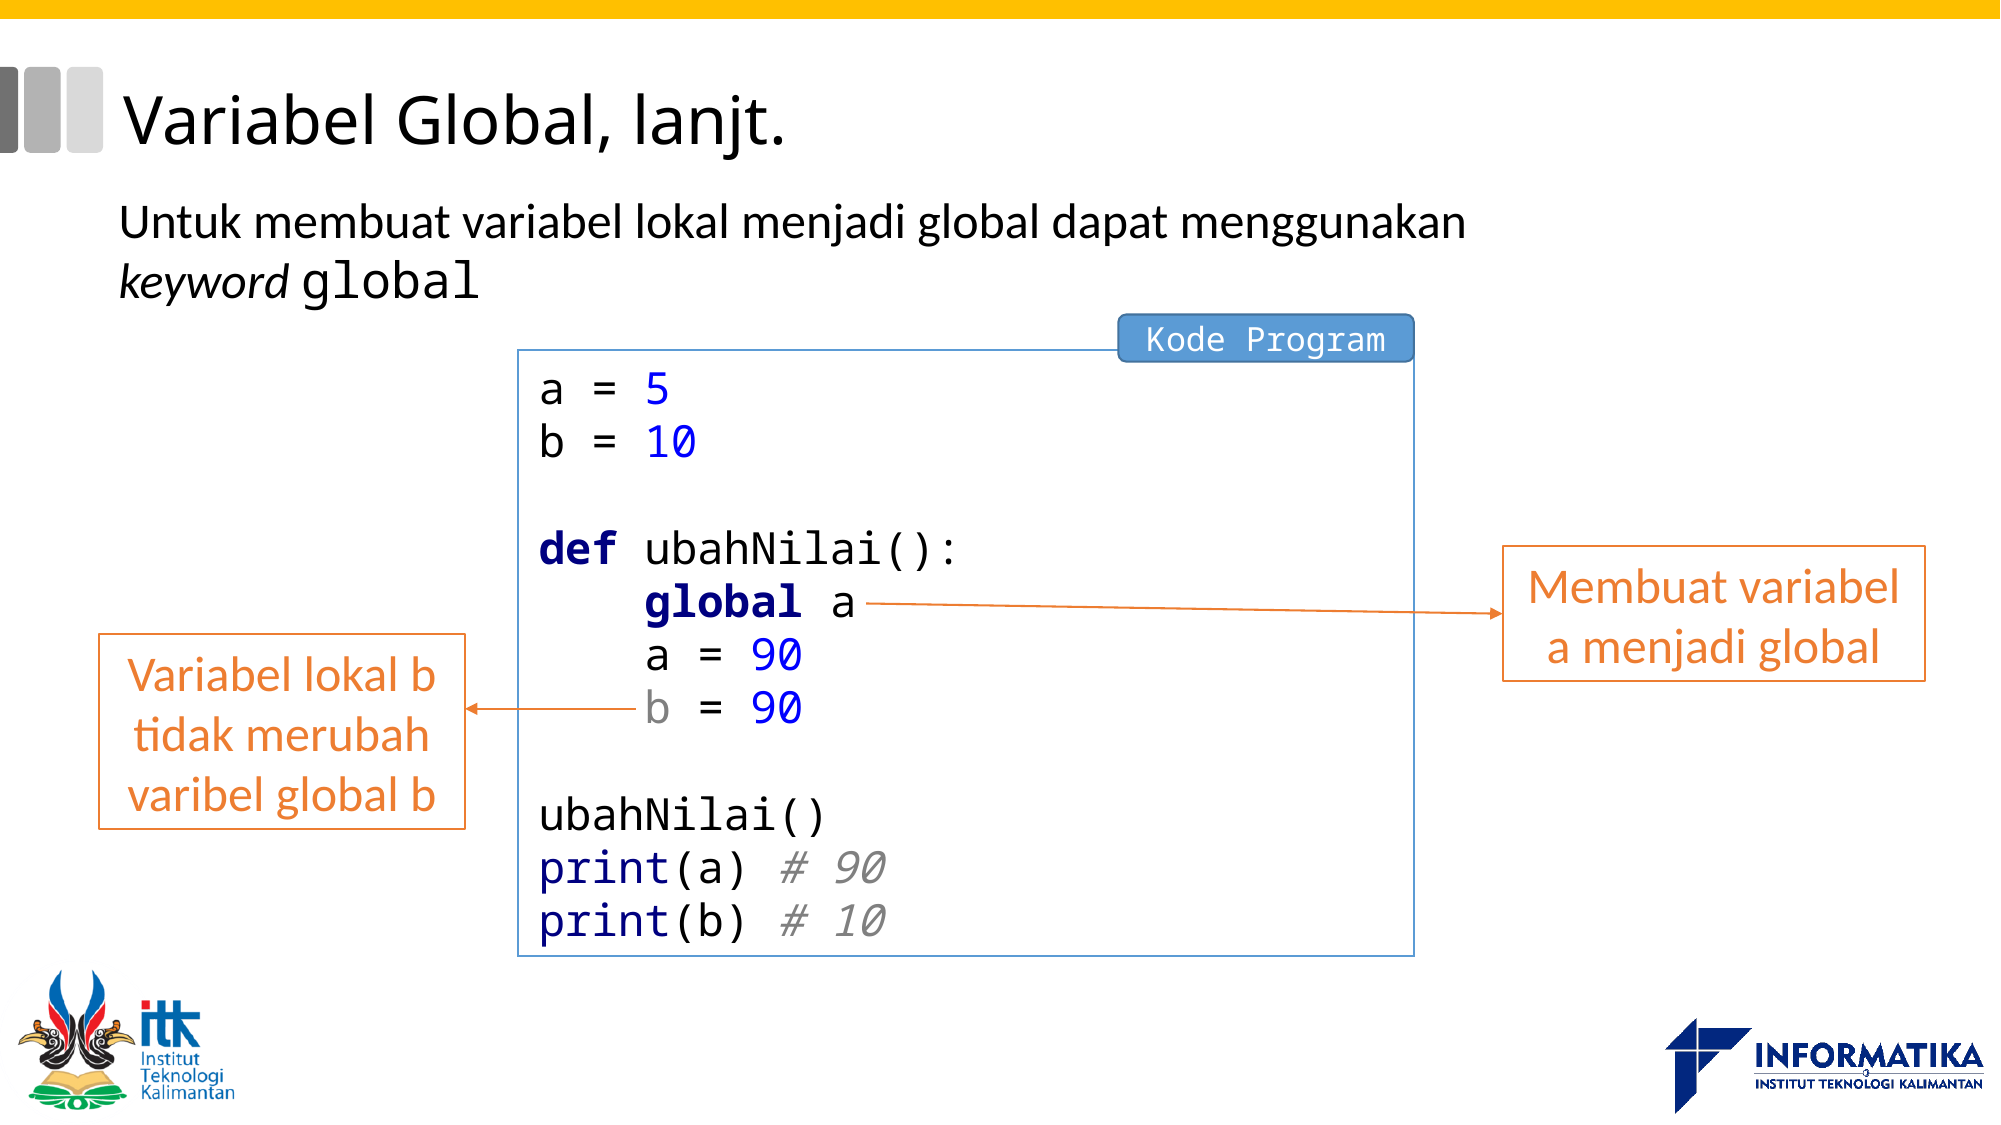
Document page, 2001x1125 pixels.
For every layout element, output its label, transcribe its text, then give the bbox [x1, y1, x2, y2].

text_box Membuat variabel a menjadi global [1502, 546, 1926, 682]
text_box [0, 0, 2000, 19]
text_box Untuk membuat variabel lokal menjadi global dapat menggunakan keyword global [103, 181, 1593, 316]
picture [0, 935, 253, 1125]
title Variabel Global, lanjt. [103, 67, 1829, 173]
text_box Kode Program [1118, 314, 1414, 362]
picture [1664, 1017, 1984, 1114]
text_box a = 5 b = 10 def ubahNilai(): global a a = 90 b = 90 ubahNilai() print(a) # 90 print(b) # 10 [518, 350, 1414, 956]
text_box Variabel lokal b tidak merubah varibel global b [99, 634, 465, 829]
